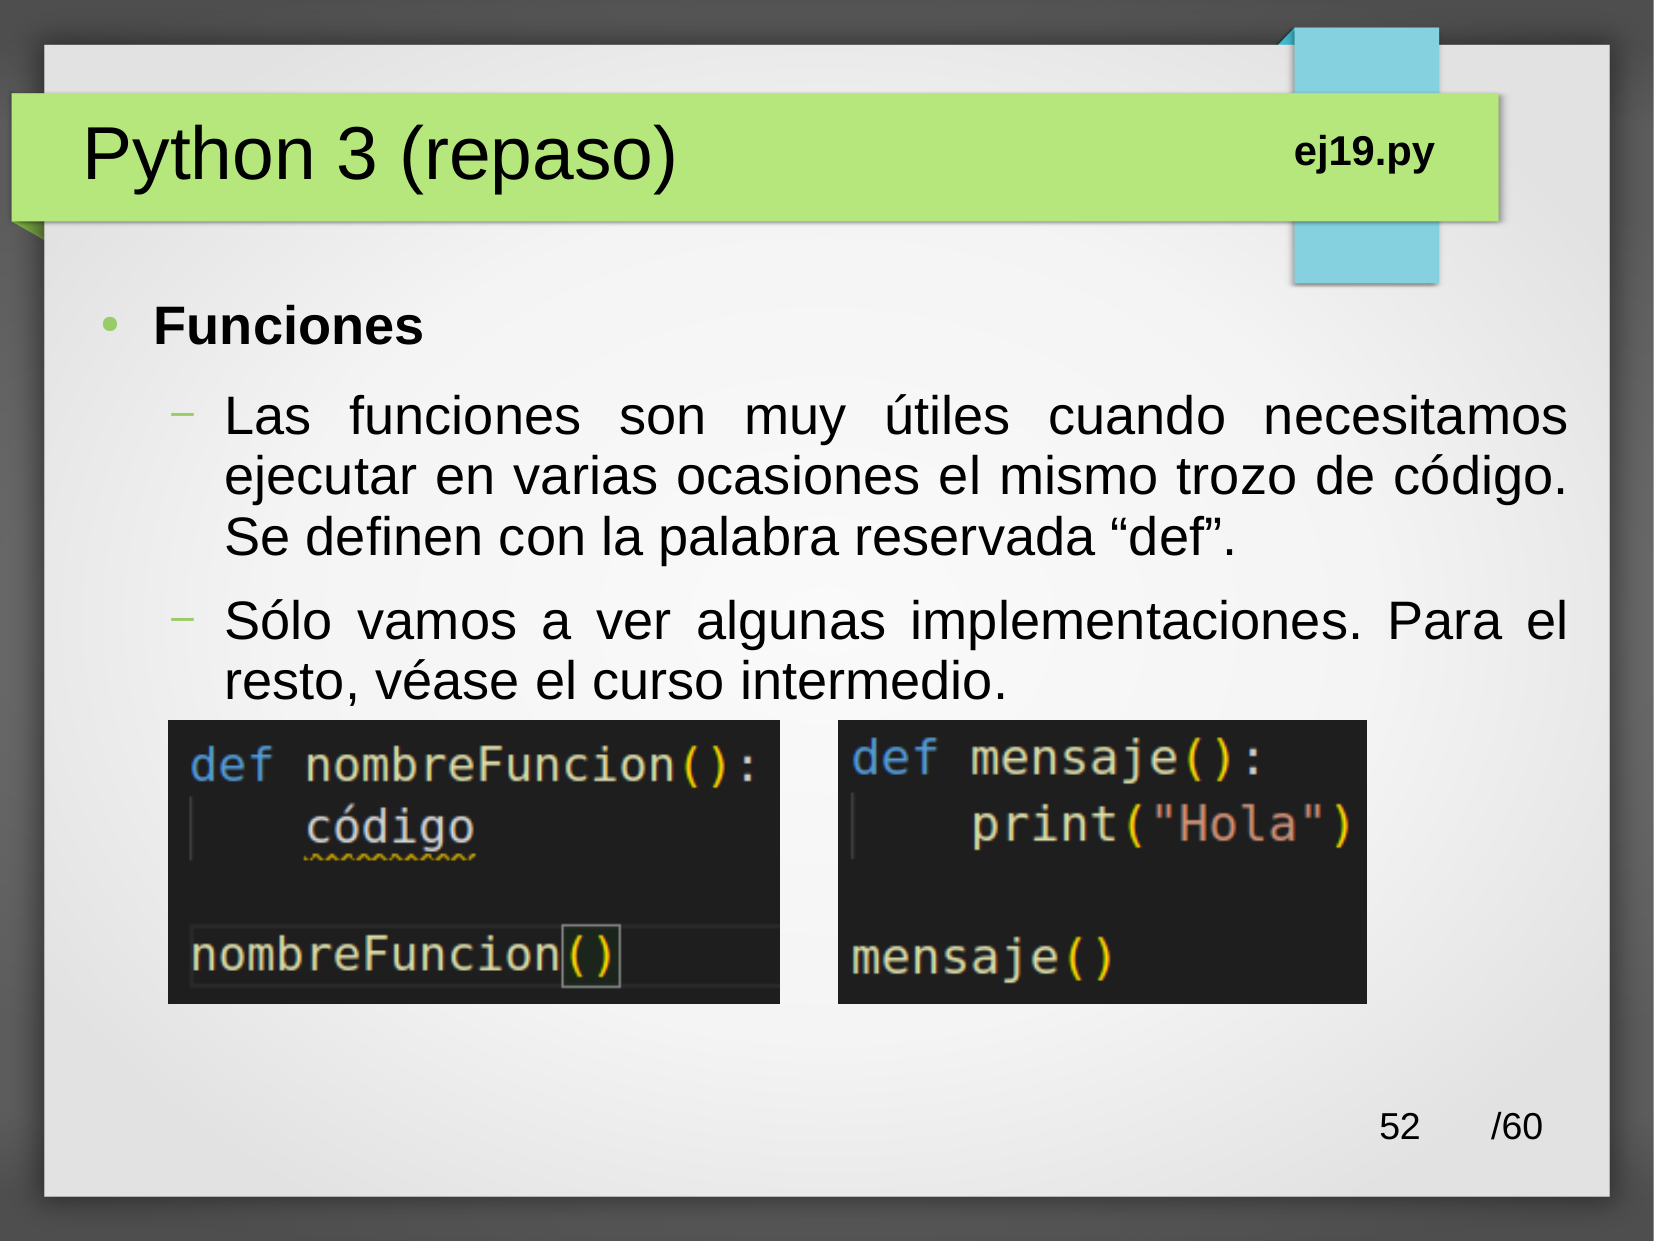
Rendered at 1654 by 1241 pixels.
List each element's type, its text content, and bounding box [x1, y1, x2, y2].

text_box /60 [1476, 1098, 1644, 1169]
picture [0, 0, 1654, 1241]
text_box ej19.py [1279, 120, 1465, 229]
title Python 3 (repaso) [82, 94, 1264, 213]
text_box <número> [1364, 1098, 1476, 1169]
list Funciones Las funciones son muy útiles cuando necesitamos ejecutar en varias ocasiones el mismo trozo de código. Se definen con la palabra reservada “def”. Sólo vamos a ver algunas implementaciones. Para el resto, véase el curso intermedio. [82, 295, 1571, 1015]
